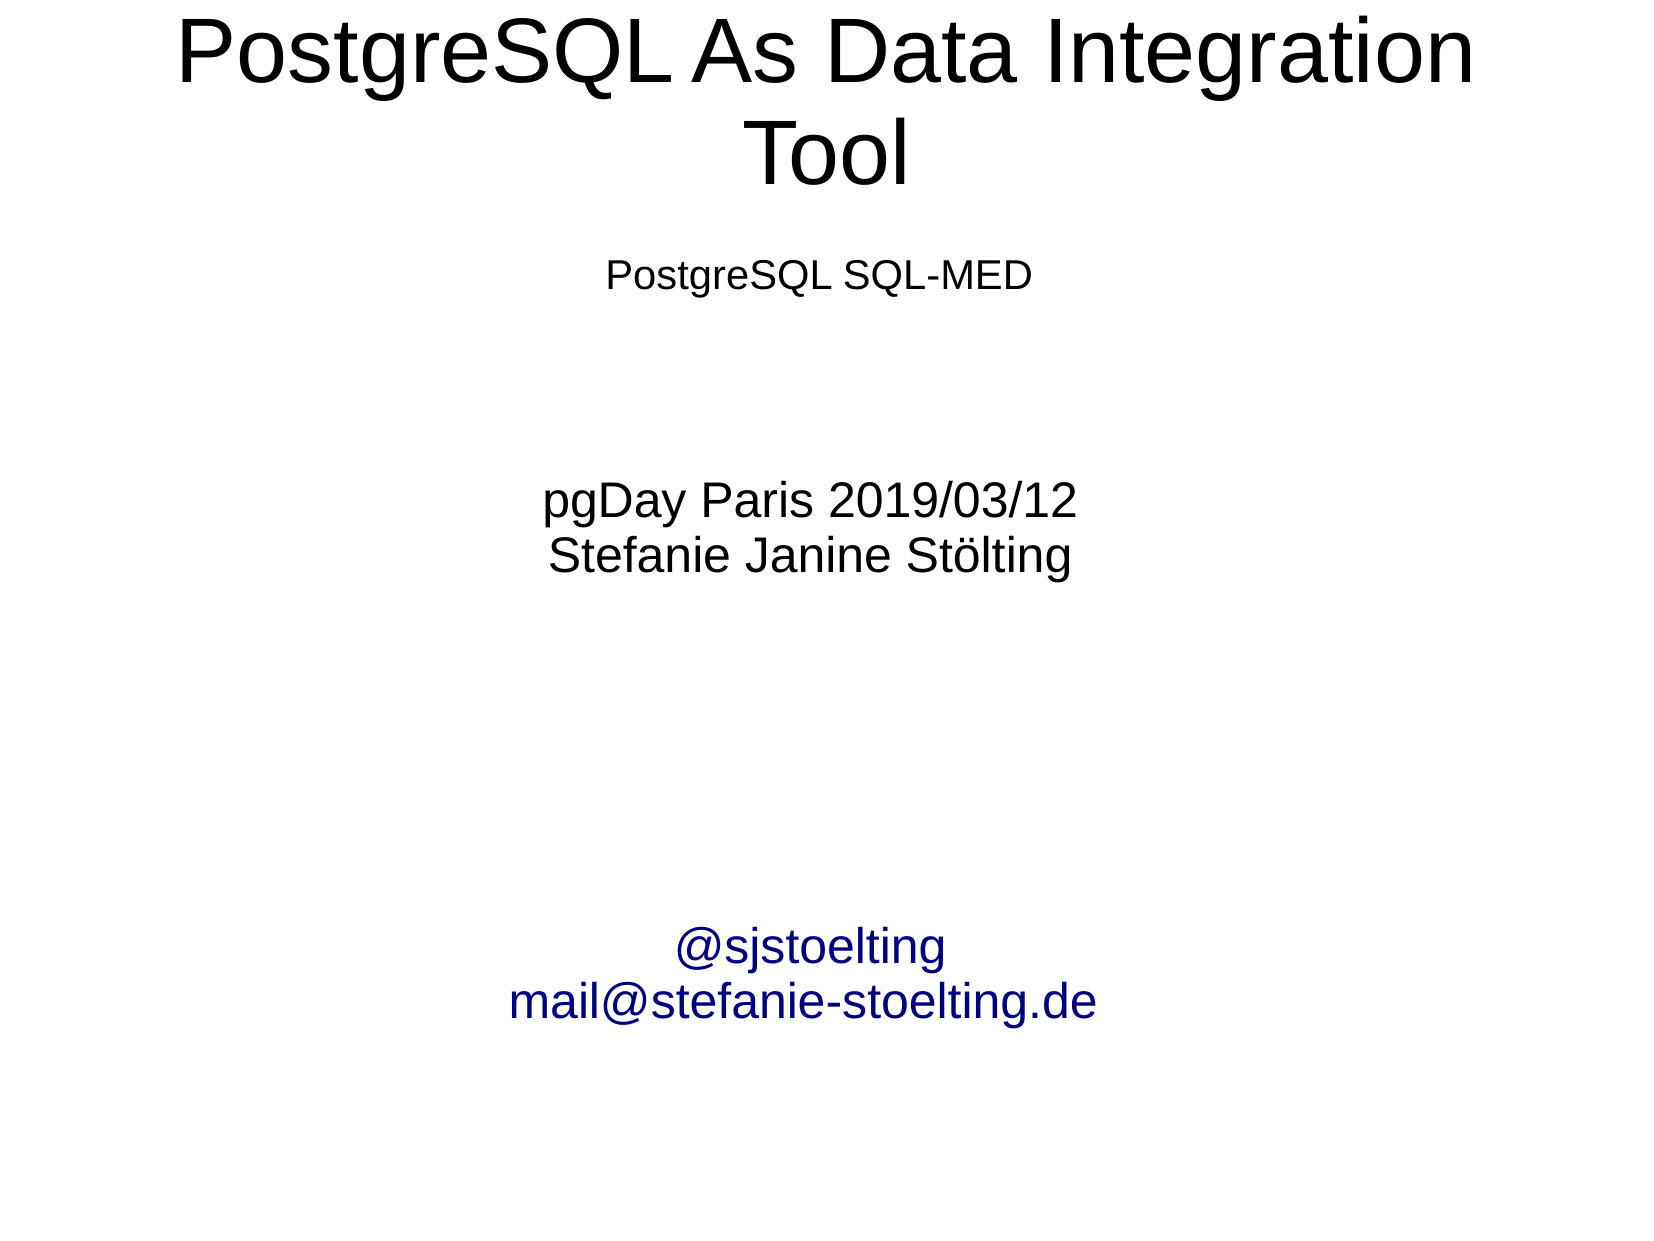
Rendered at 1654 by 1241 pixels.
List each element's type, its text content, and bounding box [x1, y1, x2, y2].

title PostgreSQL SQL-MED [75, 241, 1564, 309]
title PostgreSQL As Data Integration Tool [82, 0, 1571, 307]
text_box pgDay Paris 2019/03/12 Stefanie Janine Stölting @sjstoelting mail@stefanie-stoelting.de [82, 309, 1538, 1212]
